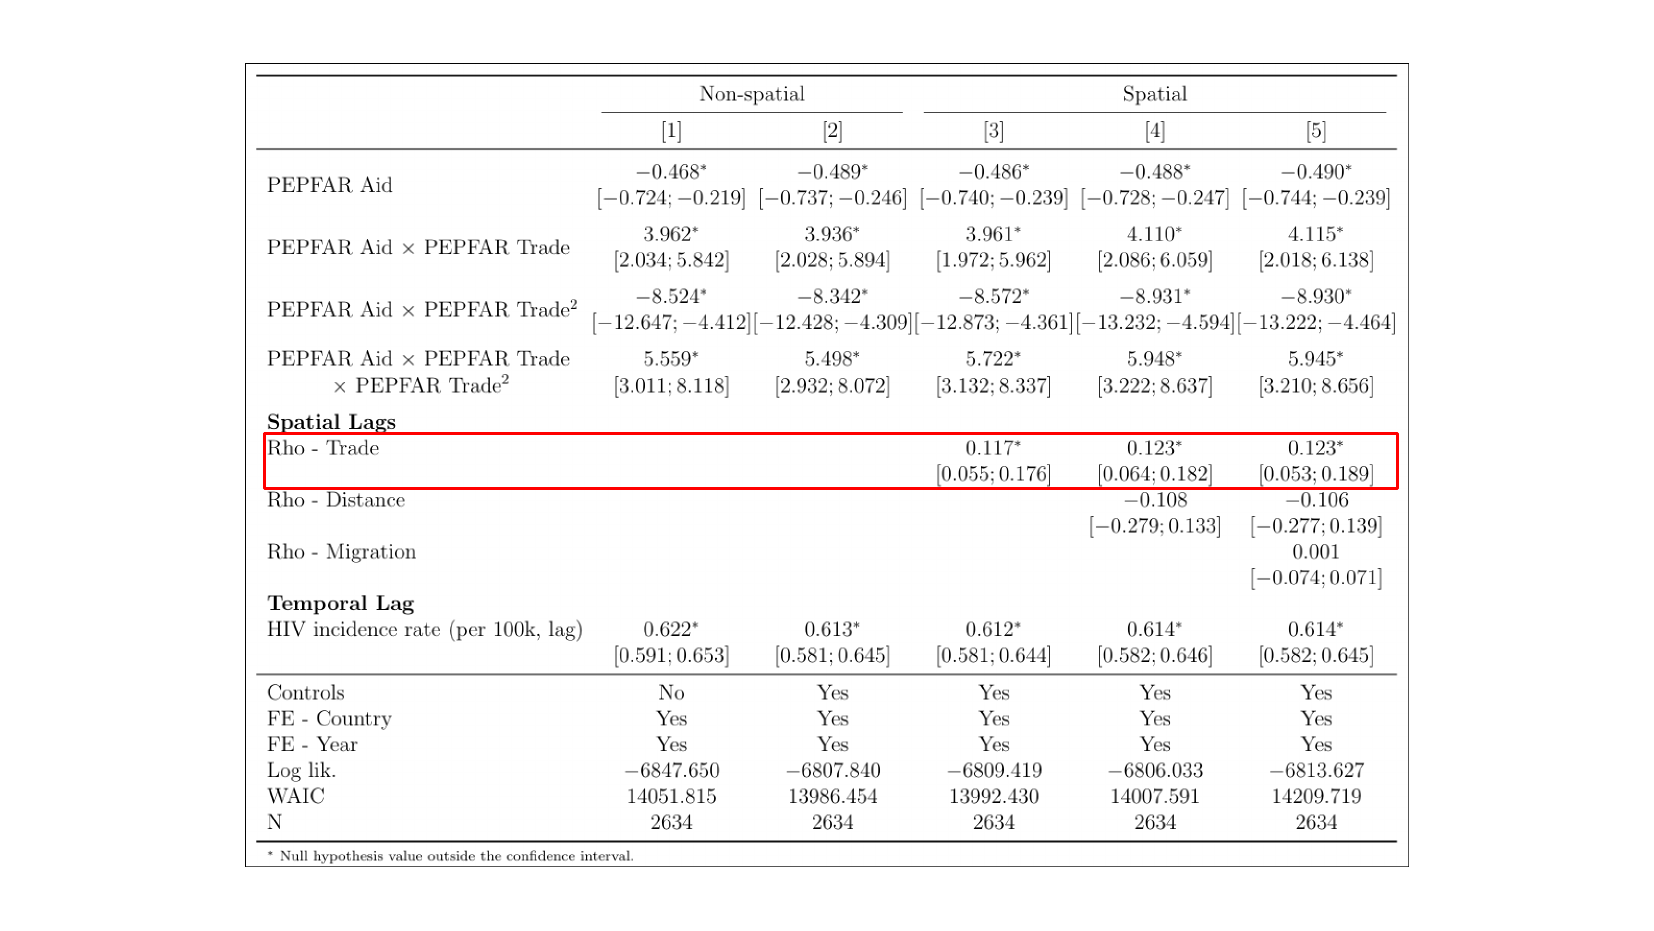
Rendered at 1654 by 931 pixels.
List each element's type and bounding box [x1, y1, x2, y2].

picture [245, 63, 1409, 867]
